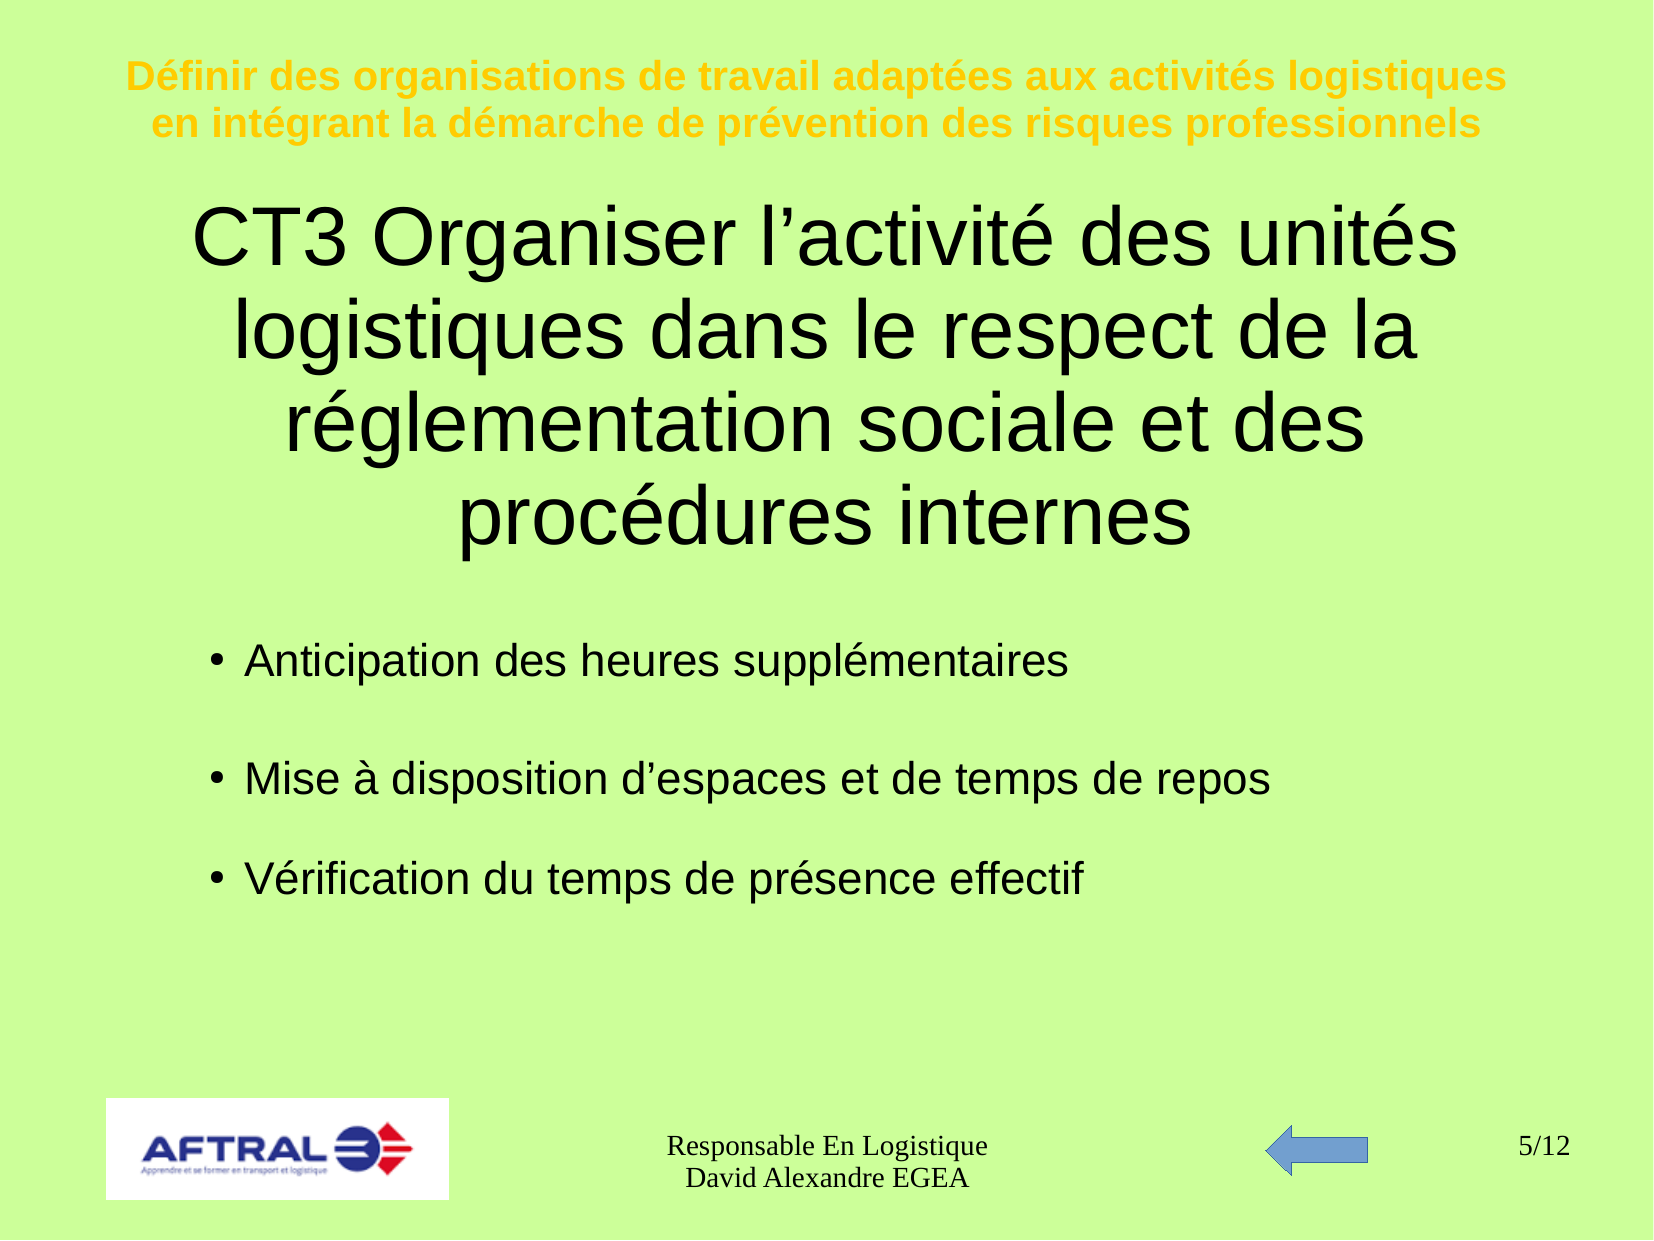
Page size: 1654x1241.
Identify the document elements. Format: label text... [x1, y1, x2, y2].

text_box Vérification du temps de présence effectif [194, 846, 1518, 913]
picture [106, 1098, 449, 1200]
text_box CT3 Organiser l’activité des unités logistiques dans le respect de la réglementation sociale et des procédures internes [137, 183, 1515, 571]
text_box Définir des organisations de travail adaptées aux activités logistiques en intégrant la démarche de prévention des risques professionnels [82, 45, 1552, 154]
text_box Anticipation des heures supplémentaires [194, 627, 1518, 694]
text_box Mise à disposition d’espaces et de temps de repos [194, 745, 1518, 812]
text_box [1265, 1125, 1368, 1176]
